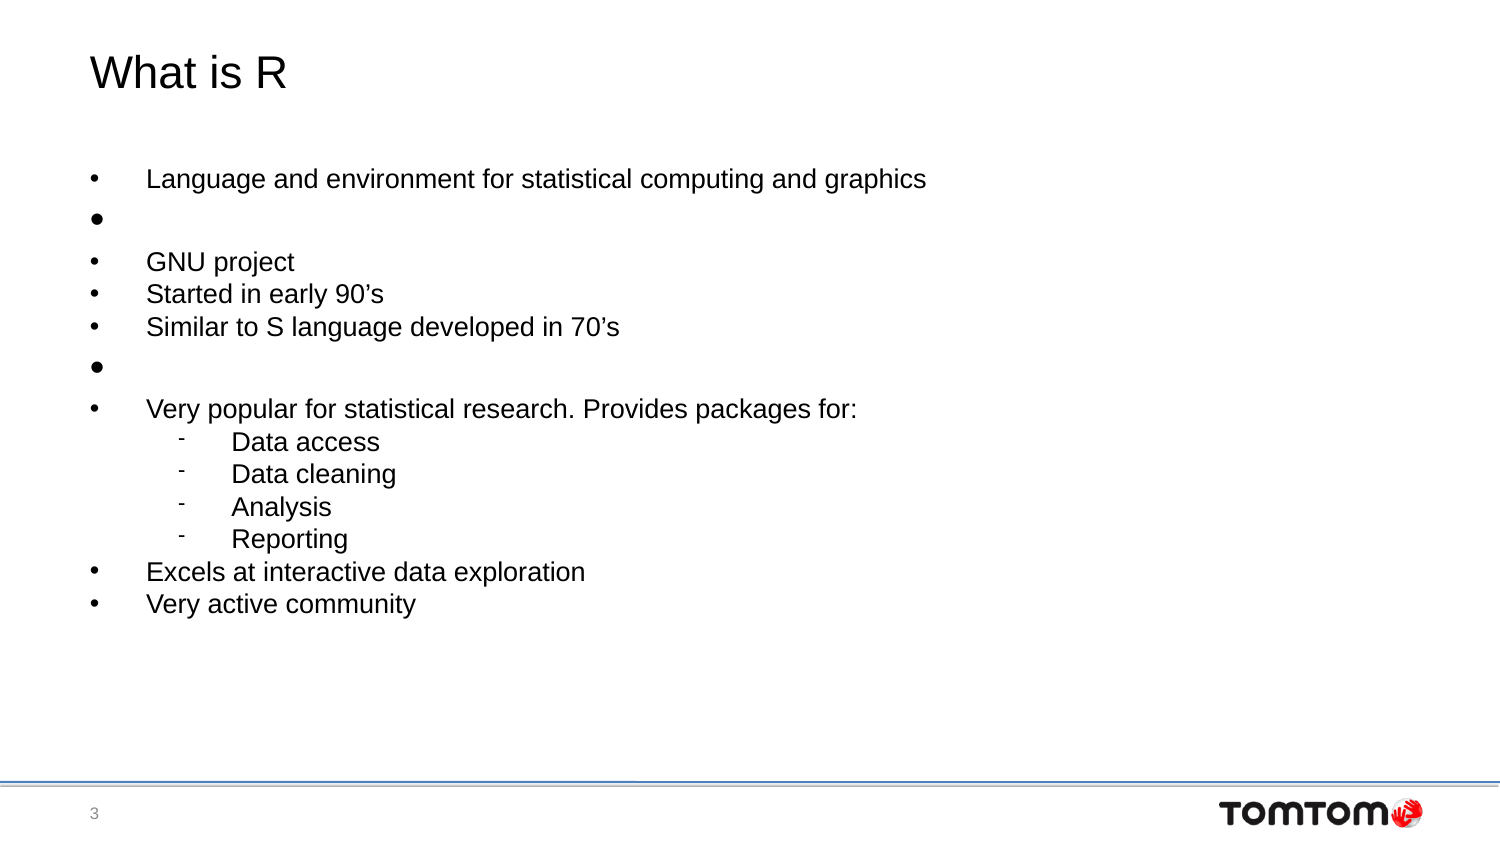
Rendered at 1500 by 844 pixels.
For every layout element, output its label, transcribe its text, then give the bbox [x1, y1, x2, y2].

text_box Language and environment for statistical computing and graphics GNU project Started in early 90’s Similar to S language developed in 70’s Very popular for statistical research. Provides packages for: Data access Data cleaning Analysis Reporting Excels at interactive data exploration Very active community [75, 154, 1425, 782]
picture [1219, 796, 1425, 832]
text_box What is R [75, 0, 1425, 106]
text_box <number> [74, 790, 146, 836]
